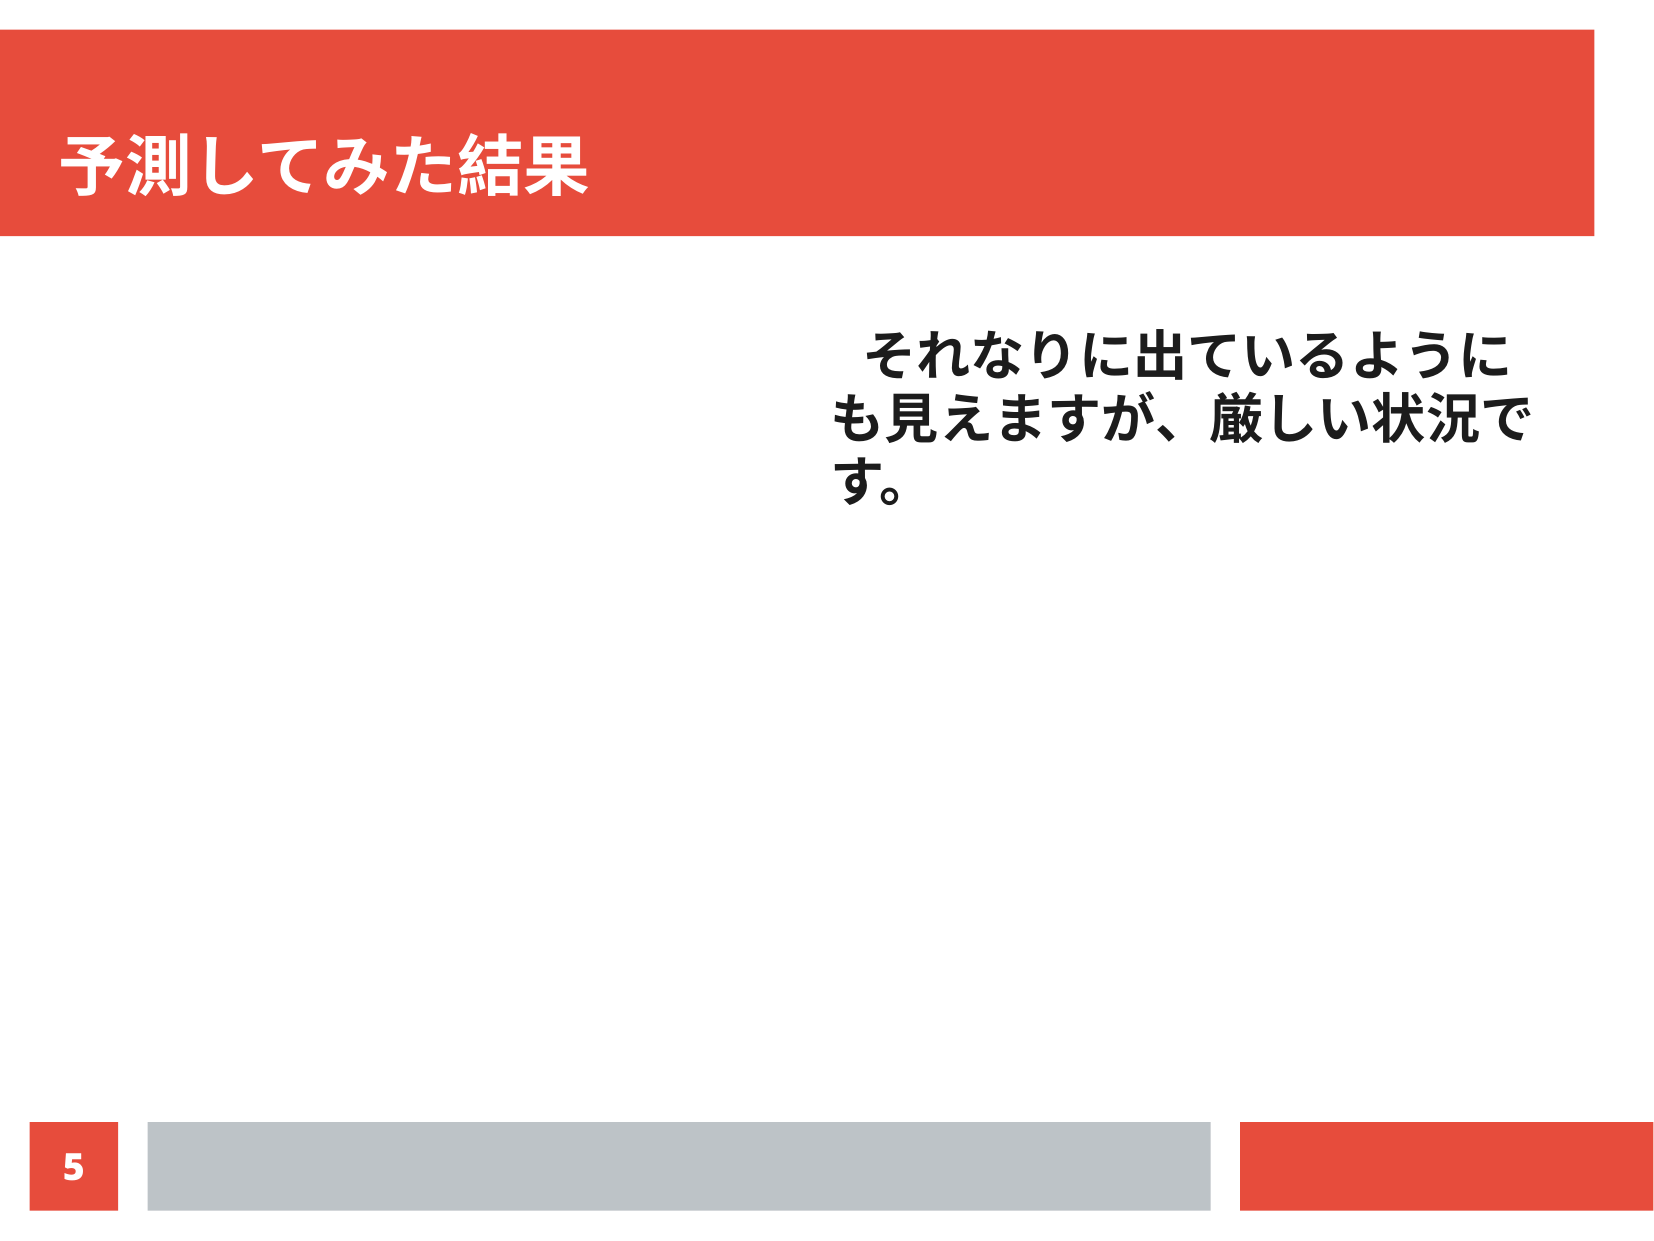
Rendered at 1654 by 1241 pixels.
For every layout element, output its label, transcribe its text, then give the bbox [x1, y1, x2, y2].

title 予測してみた結果 [59, 59, 1595, 207]
list それなりに出ているようにも見えますが、厳しい状況です。 [830, 324, 1566, 1093]
